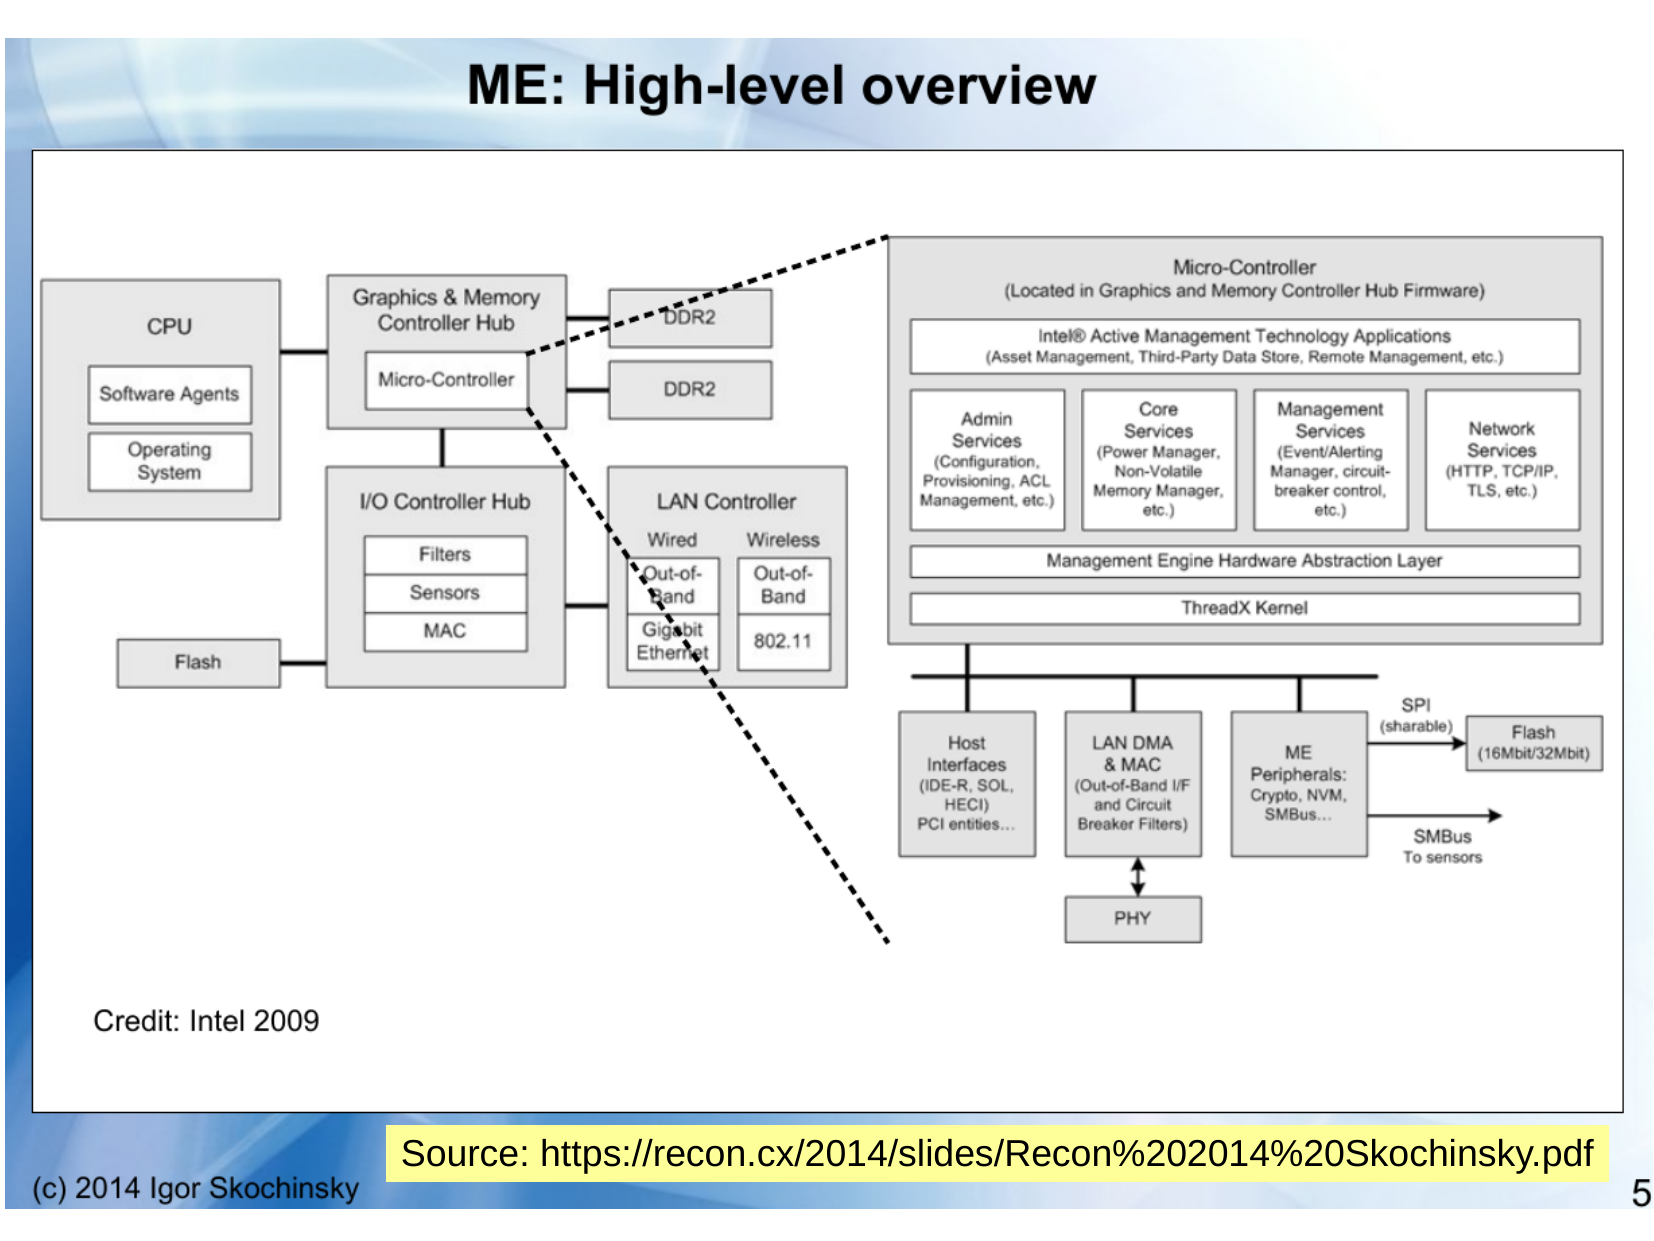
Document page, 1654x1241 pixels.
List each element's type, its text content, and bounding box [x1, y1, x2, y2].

picture [5, 38, 1654, 1209]
text_box Source: https://recon.cx/2014/slides/Recon%202014%20Skochinsky.pdf [386, 1125, 1609, 1182]
